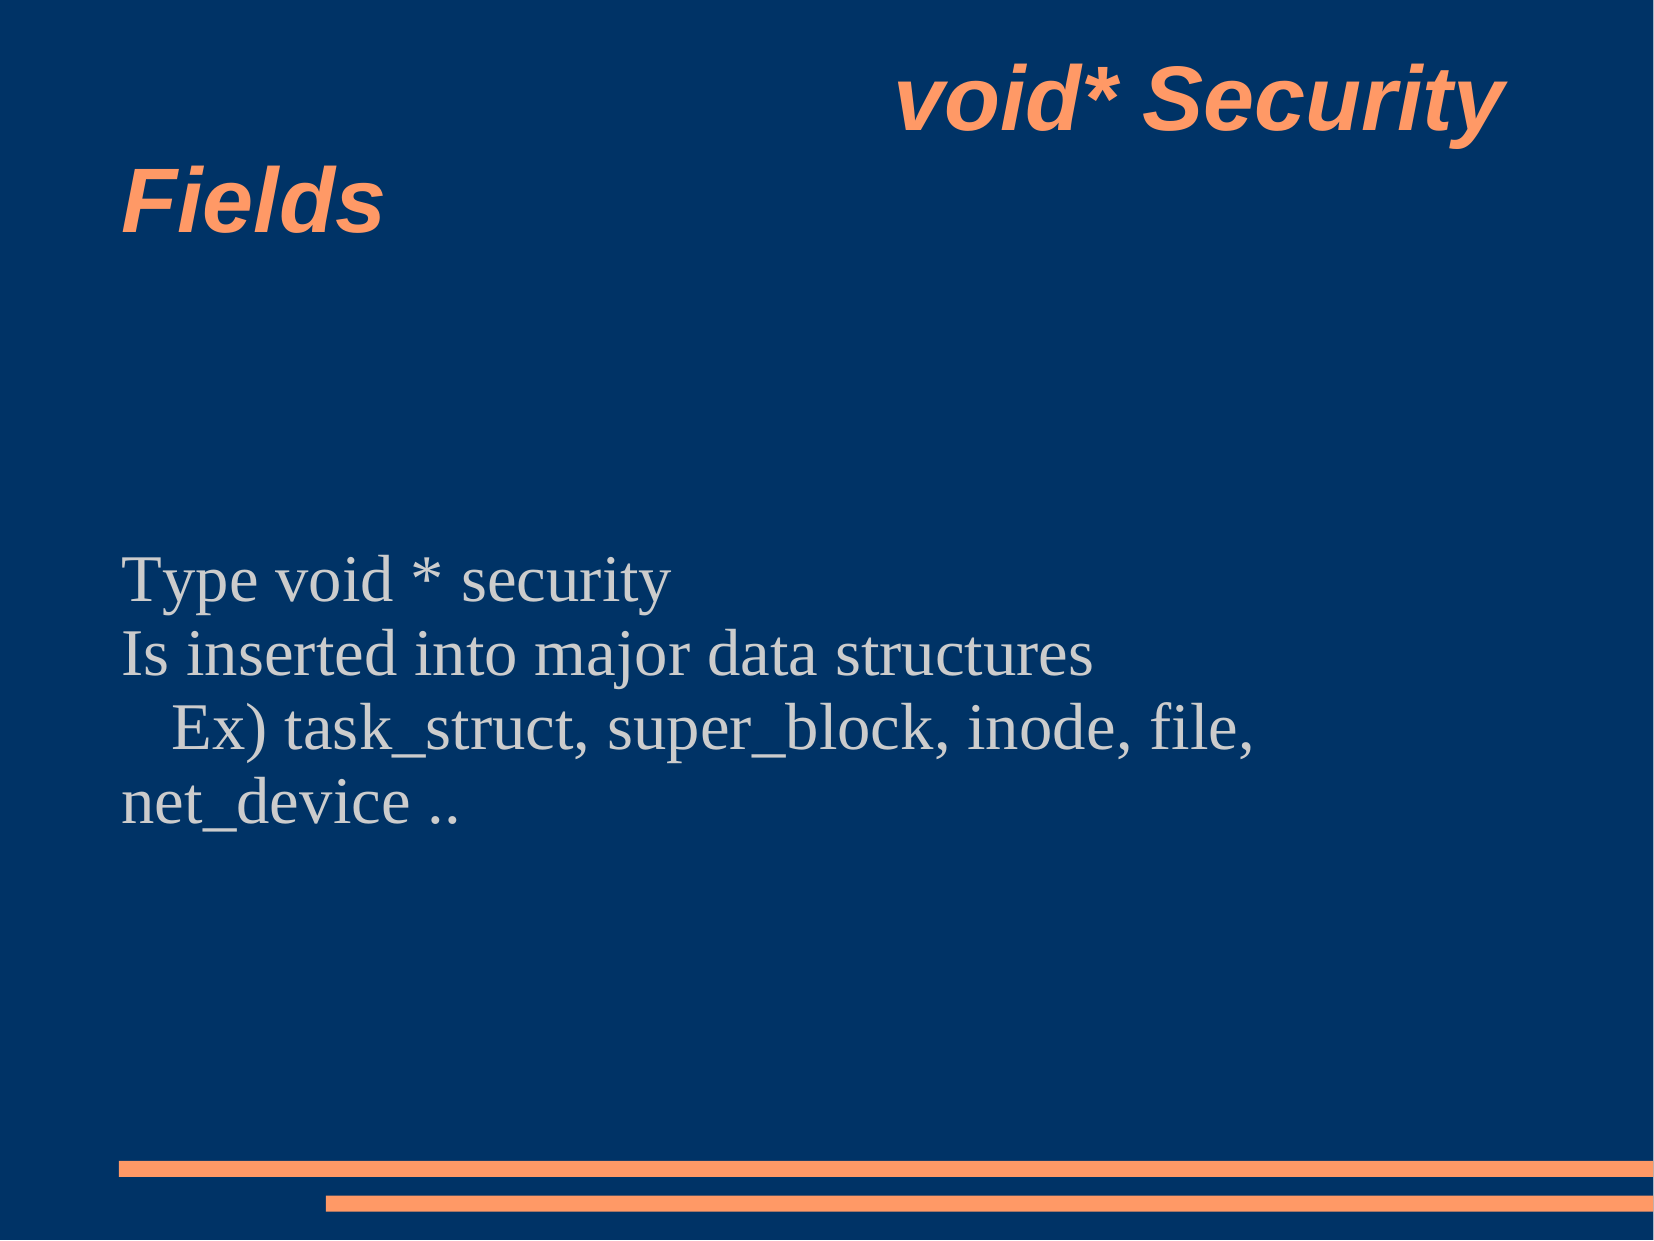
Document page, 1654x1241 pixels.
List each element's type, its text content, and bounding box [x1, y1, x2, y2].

subtitle Type void * security Is inserted into major data structures Ex) task_struct, super_block, inode, file, net_device .. [121, 322, 1561, 1133]
title void* Security Fields [121, 46, 1534, 254]
